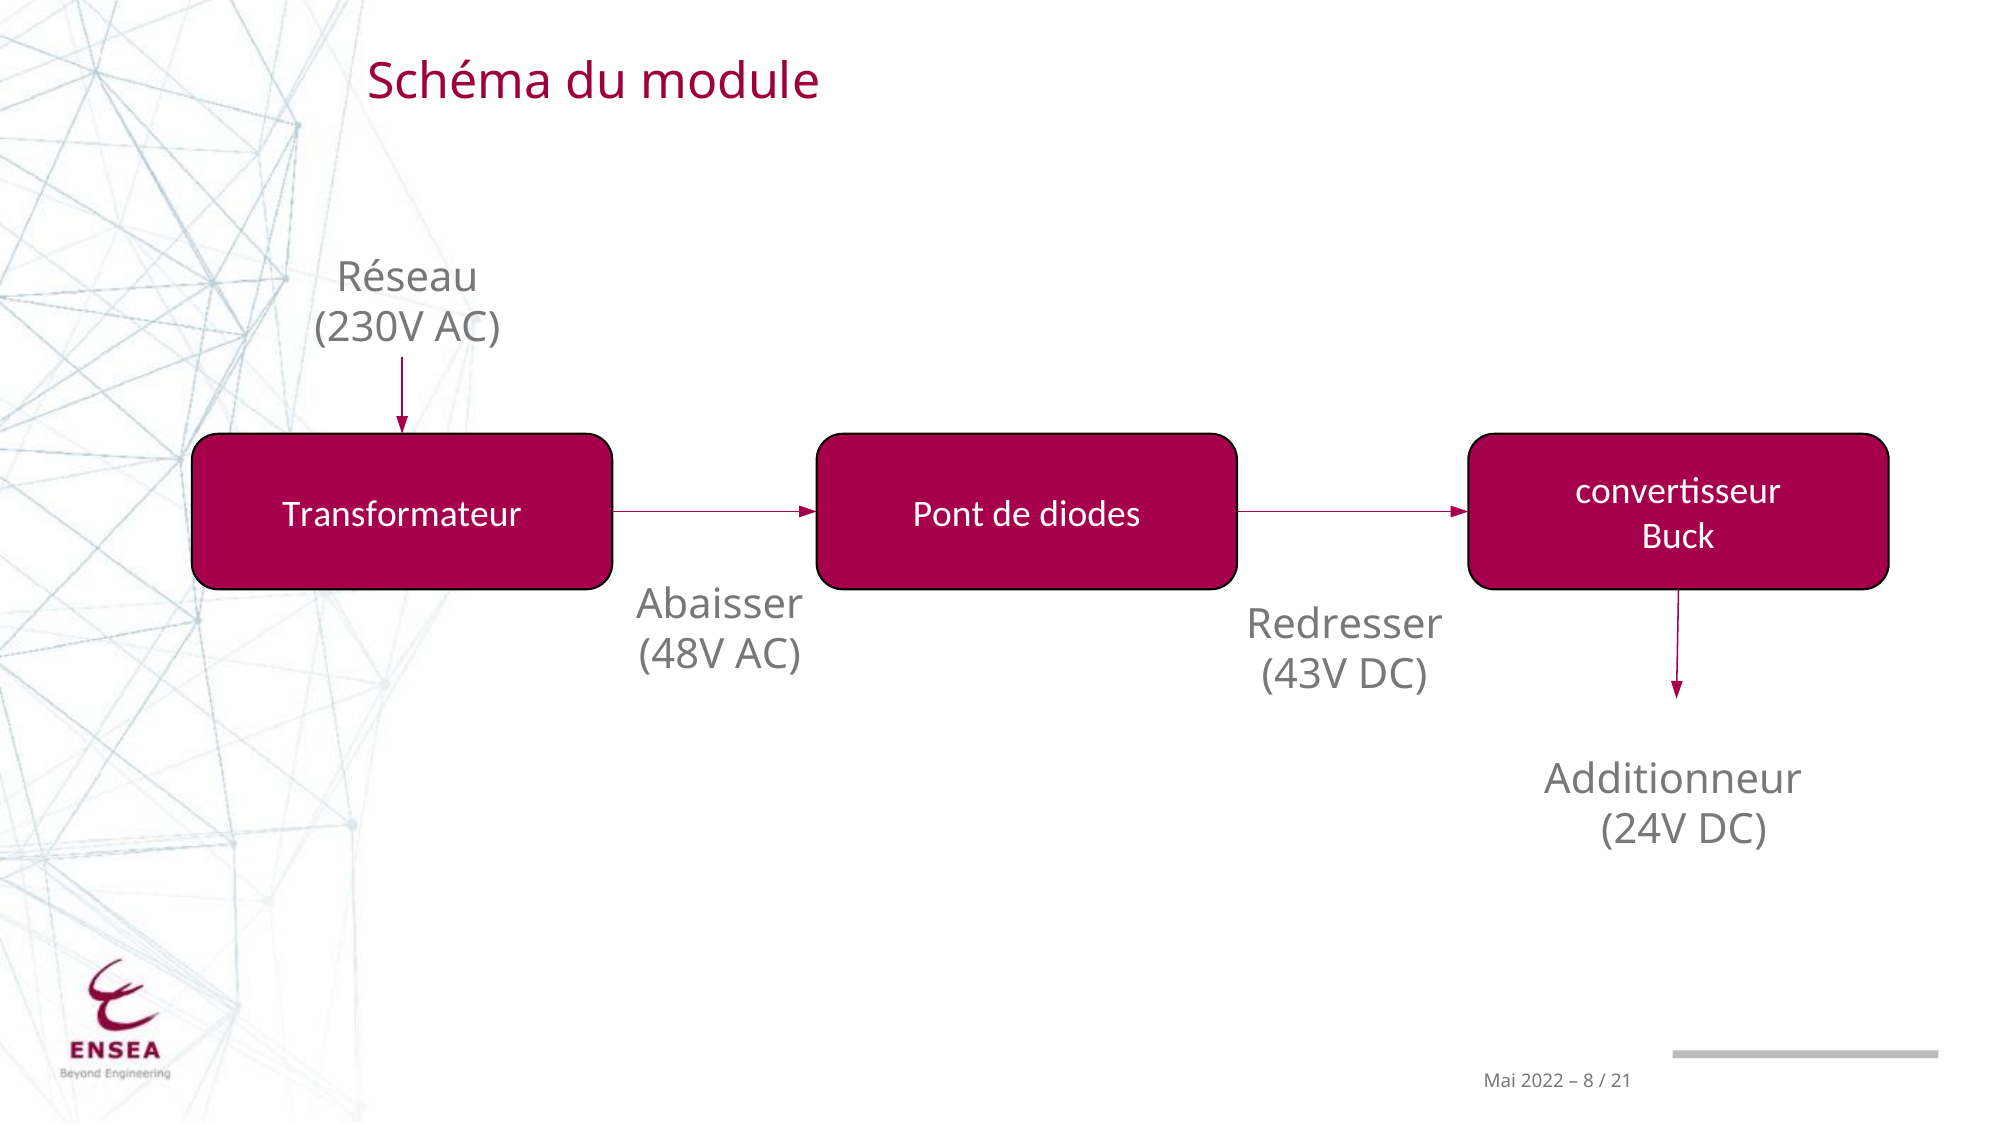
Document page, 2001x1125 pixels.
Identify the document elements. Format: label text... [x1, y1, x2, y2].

text_box Réseau (230V AC) [232, 242, 572, 357]
text_box Additionneur (24V DC) [1508, 744, 1849, 860]
text_box Schéma du module [352, 41, 947, 120]
text_box Redresser (43V DC) [1169, 589, 1509, 705]
text_box Abaisser (48V AC) [544, 569, 885, 686]
text_box [1673, 1050, 1938, 1058]
text_box convertisseur Buck [1468, 433, 1889, 590]
text_box Mai 2022 – ‹#› / 21 [1468, 1061, 1951, 1102]
text_box Pont de diodes [816, 433, 1238, 590]
text_box Transformateur [191, 433, 613, 590]
